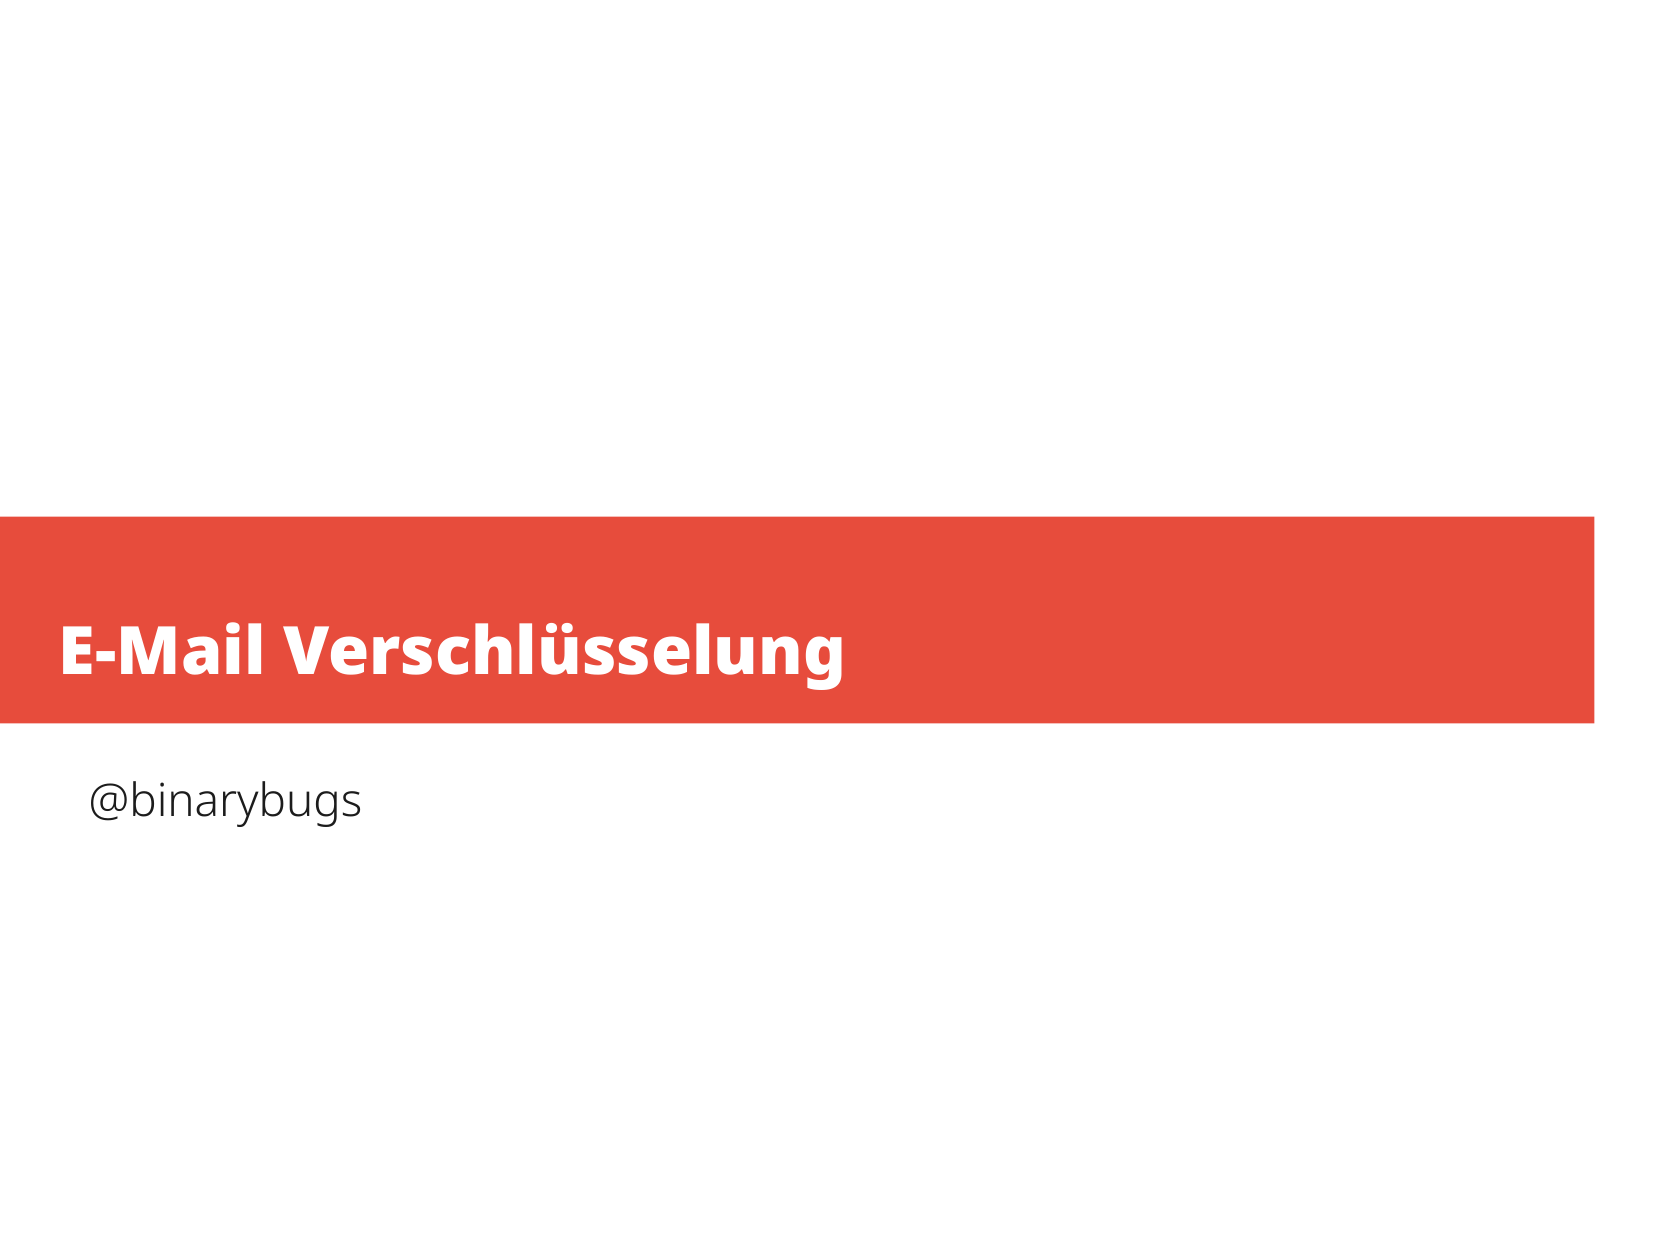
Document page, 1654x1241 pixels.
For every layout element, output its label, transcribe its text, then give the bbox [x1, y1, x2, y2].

subtitle @binarybugs [88, 767, 1595, 1182]
title E-Mail Verschlüsselung [59, 546, 1595, 694]
